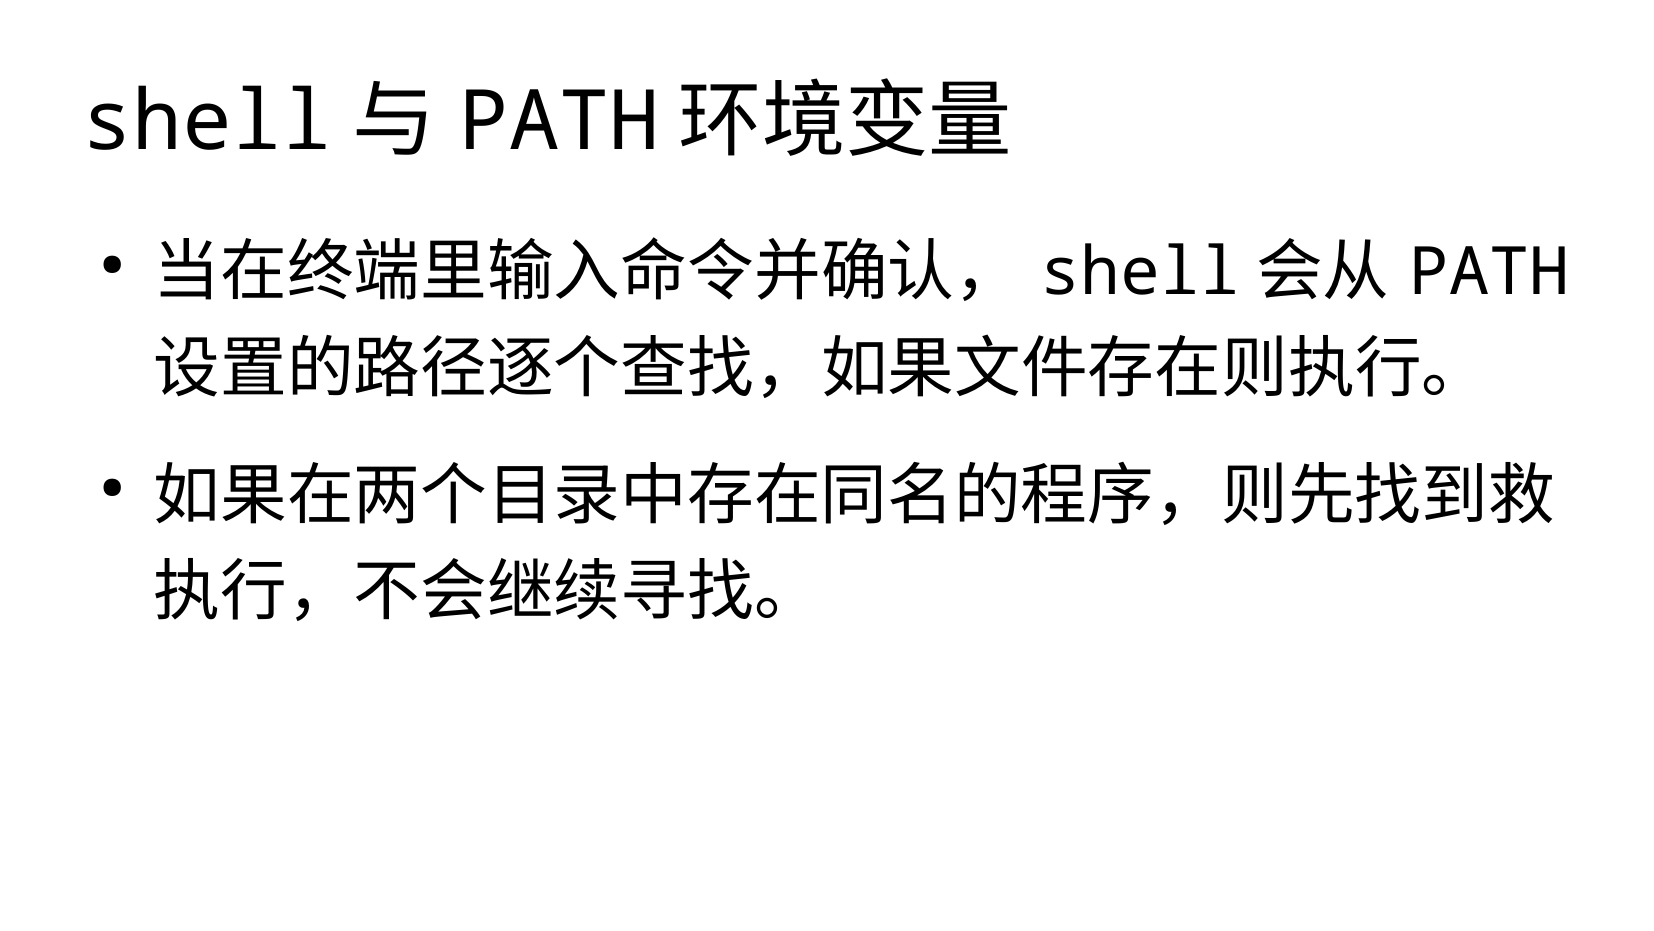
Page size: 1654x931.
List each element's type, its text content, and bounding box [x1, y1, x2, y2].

list 当在终端里输入命令并确认，shell会从PATH设置的路径逐个查找，如果文件存在则执行。 如果在两个目录中存在同名的程序，则先找到救执行，不会继续寻找。 [82, 217, 1571, 758]
title shell与PATH环境变量 [82, 37, 1571, 189]
